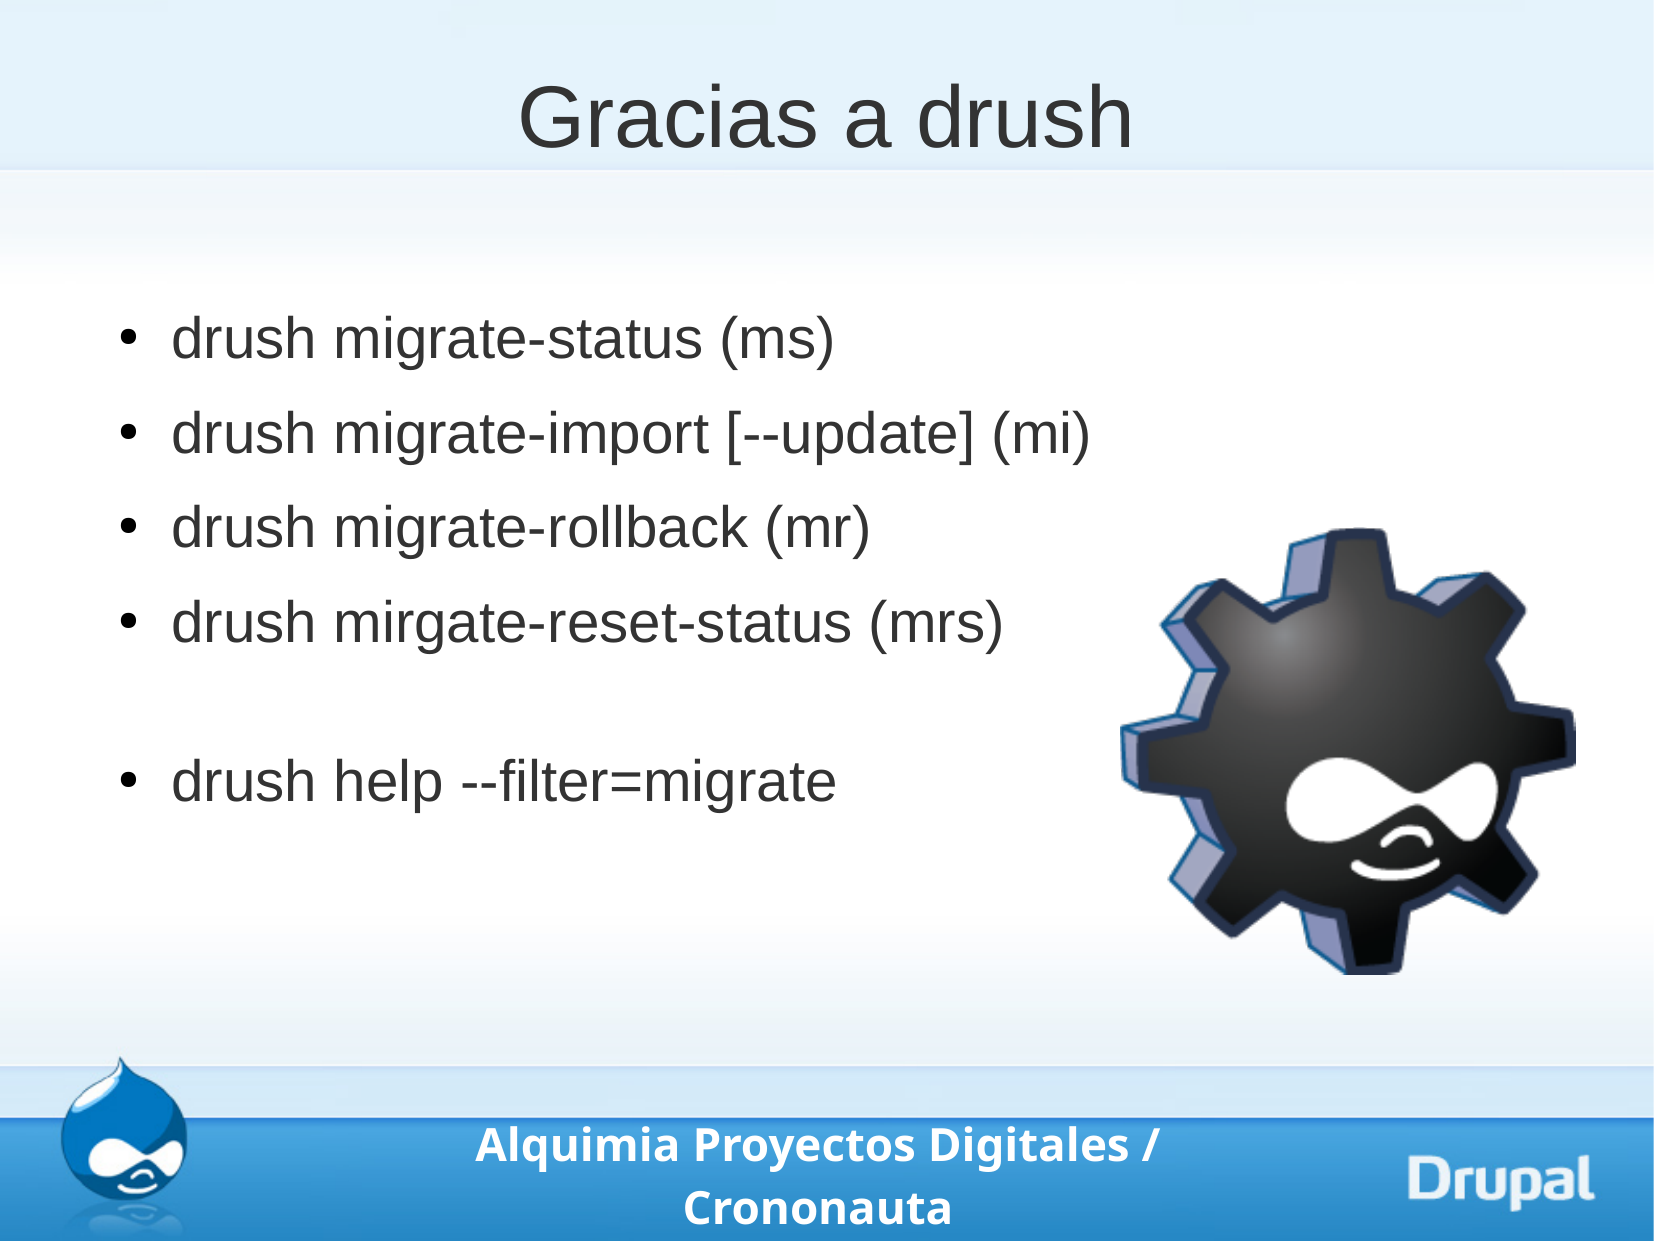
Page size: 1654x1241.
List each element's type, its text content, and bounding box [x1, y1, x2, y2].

list drush migrate-status (ms) drush migrate-import [--update] (mi) drush migrate-rollback (mr) drush mirgate-reset-status (mrs) drush help --filter=migrate [82, 306, 1126, 863]
picture [0, 0, 1654, 1241]
text_box Alquimia Proyectos Digitales / Crononauta [355, 1119, 1281, 1232]
title Gracias a drush [82, 23, 1571, 212]
